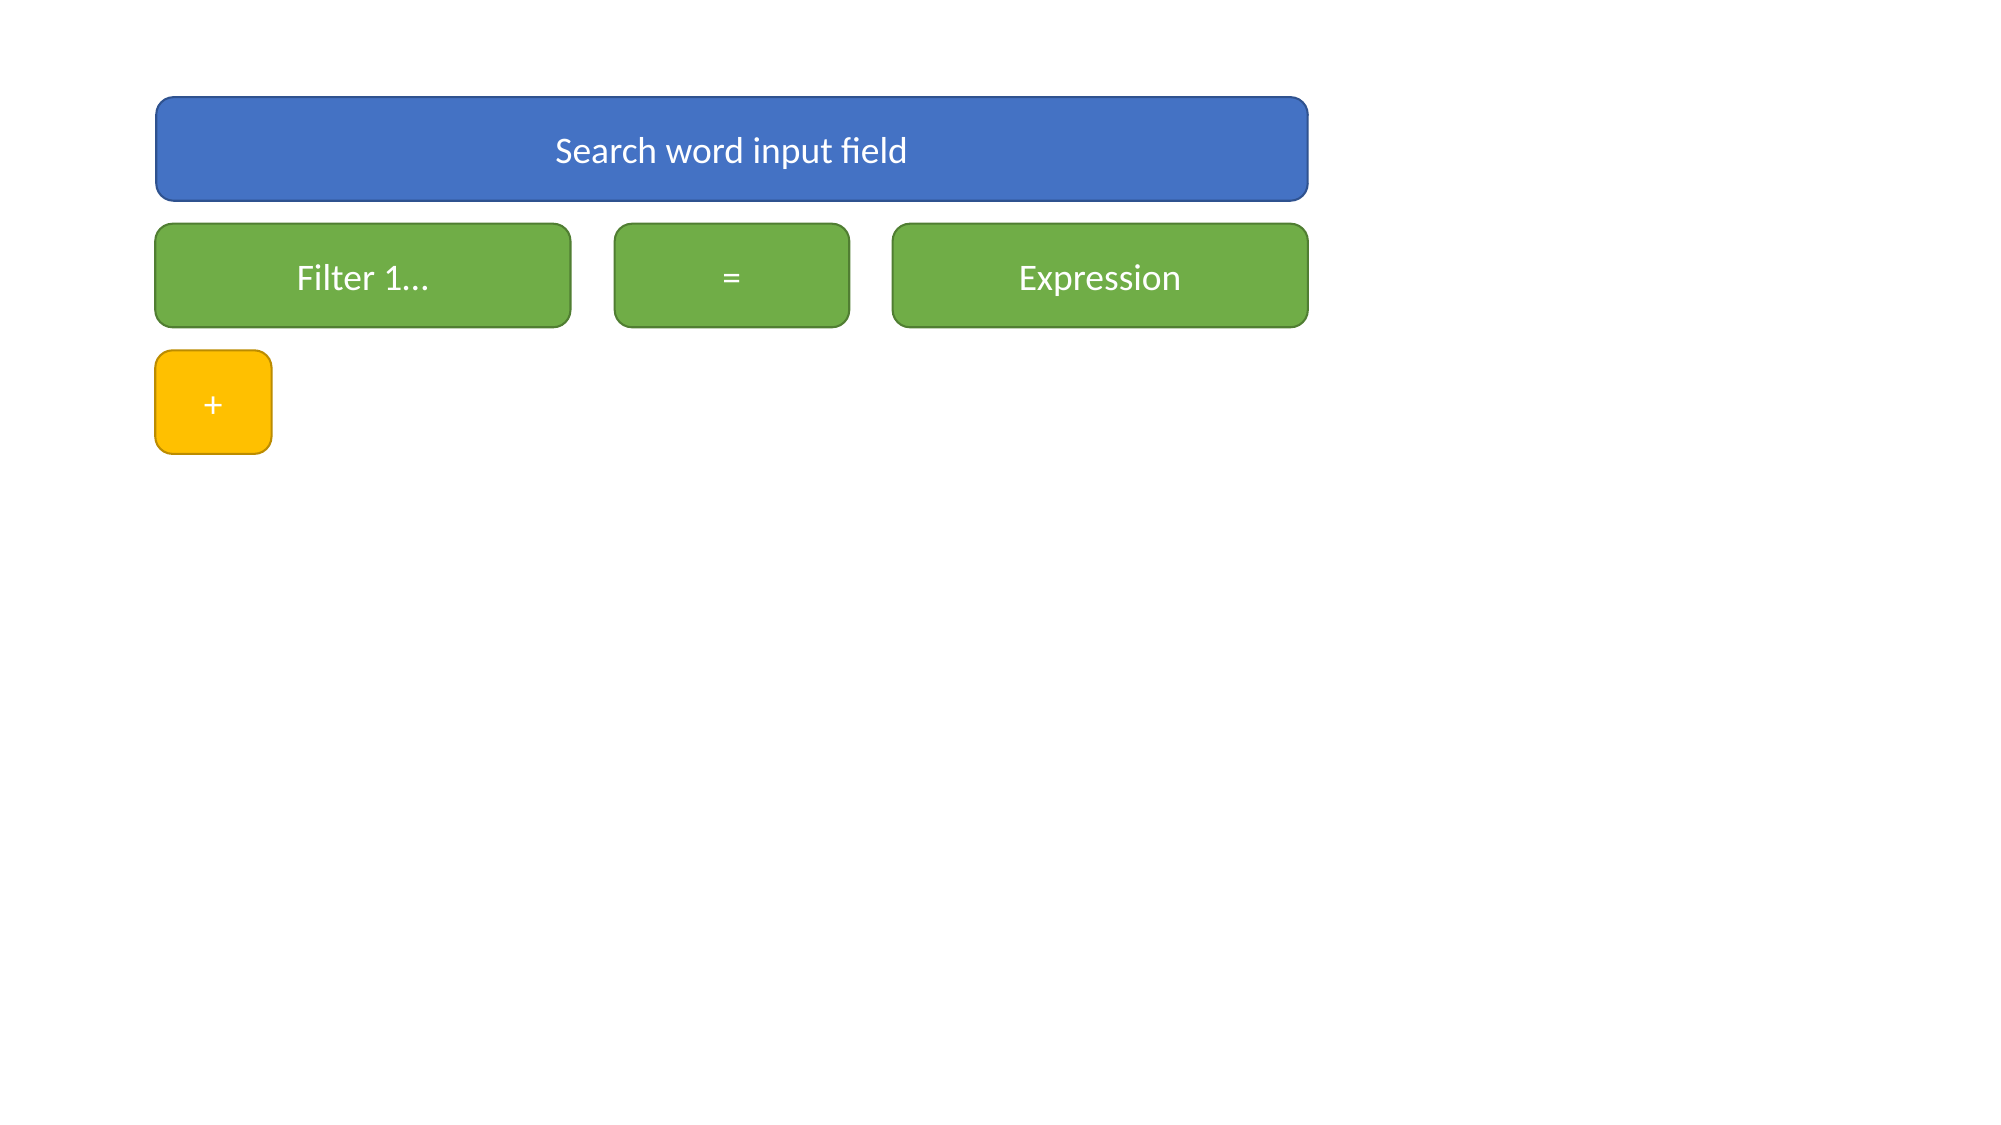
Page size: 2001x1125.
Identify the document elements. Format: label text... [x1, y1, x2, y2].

text_box = [614, 223, 850, 328]
text_box Filter 1… [155, 223, 571, 328]
text_box Expression [892, 223, 1308, 328]
text_box Search word input field [156, 97, 1308, 201]
text_box + [155, 350, 272, 454]
